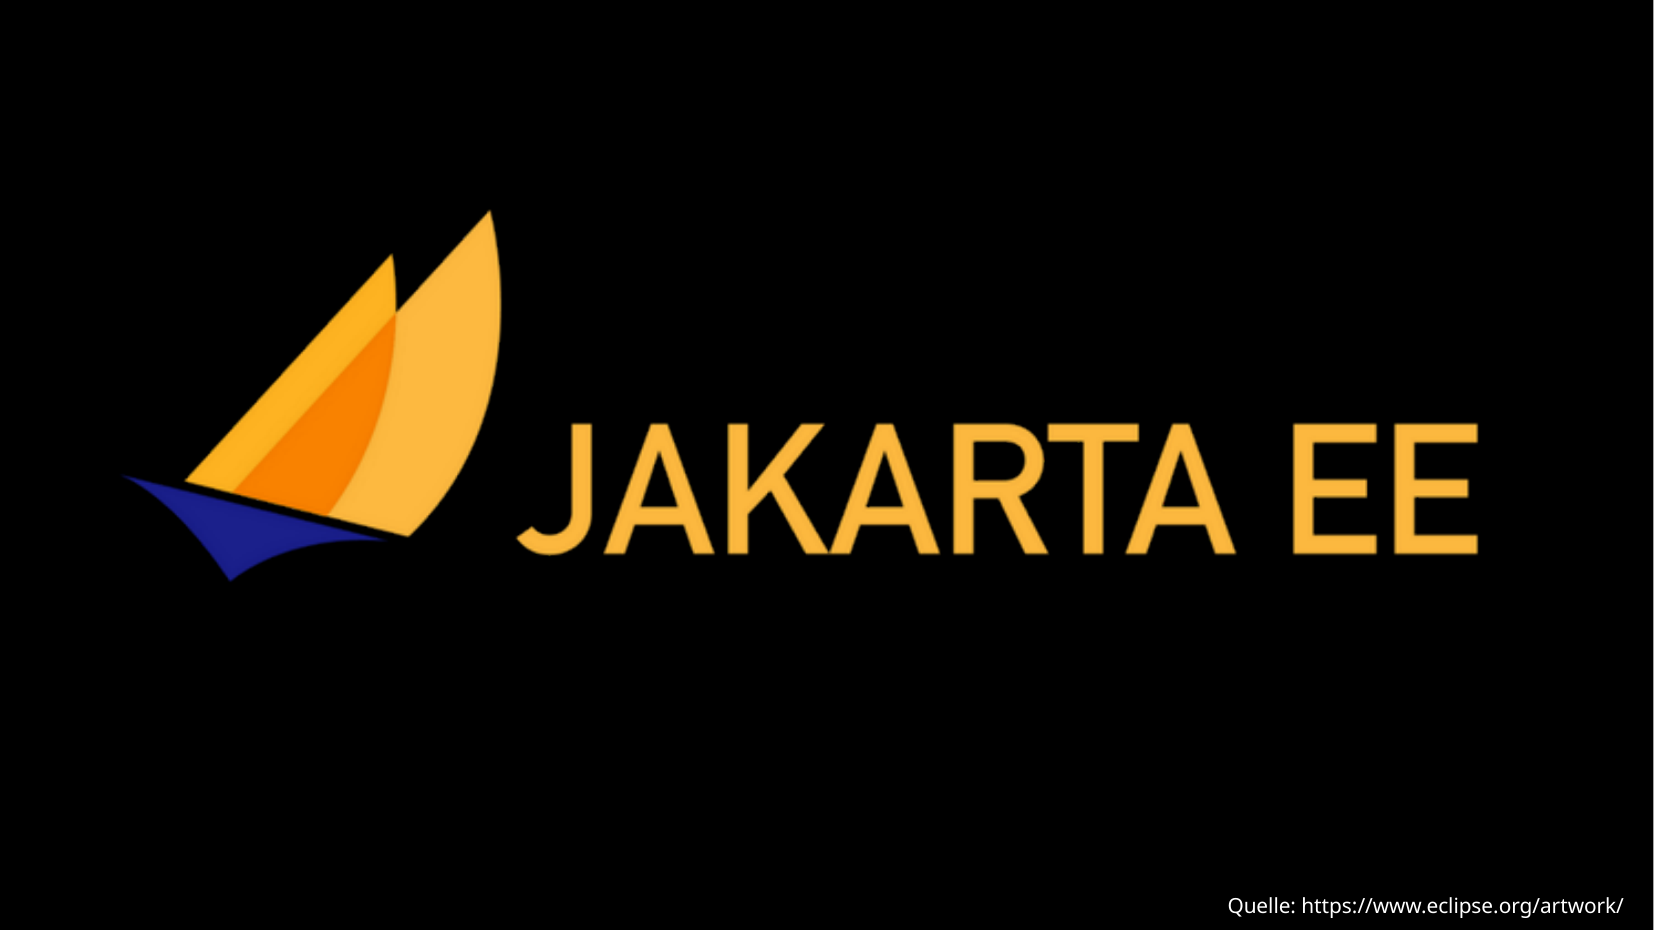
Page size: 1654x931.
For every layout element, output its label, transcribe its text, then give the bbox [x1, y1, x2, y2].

text_box Quelle: https://www.eclipse.org/artwork/ [659, 883, 1639, 925]
picture [22, 181, 1572, 625]
